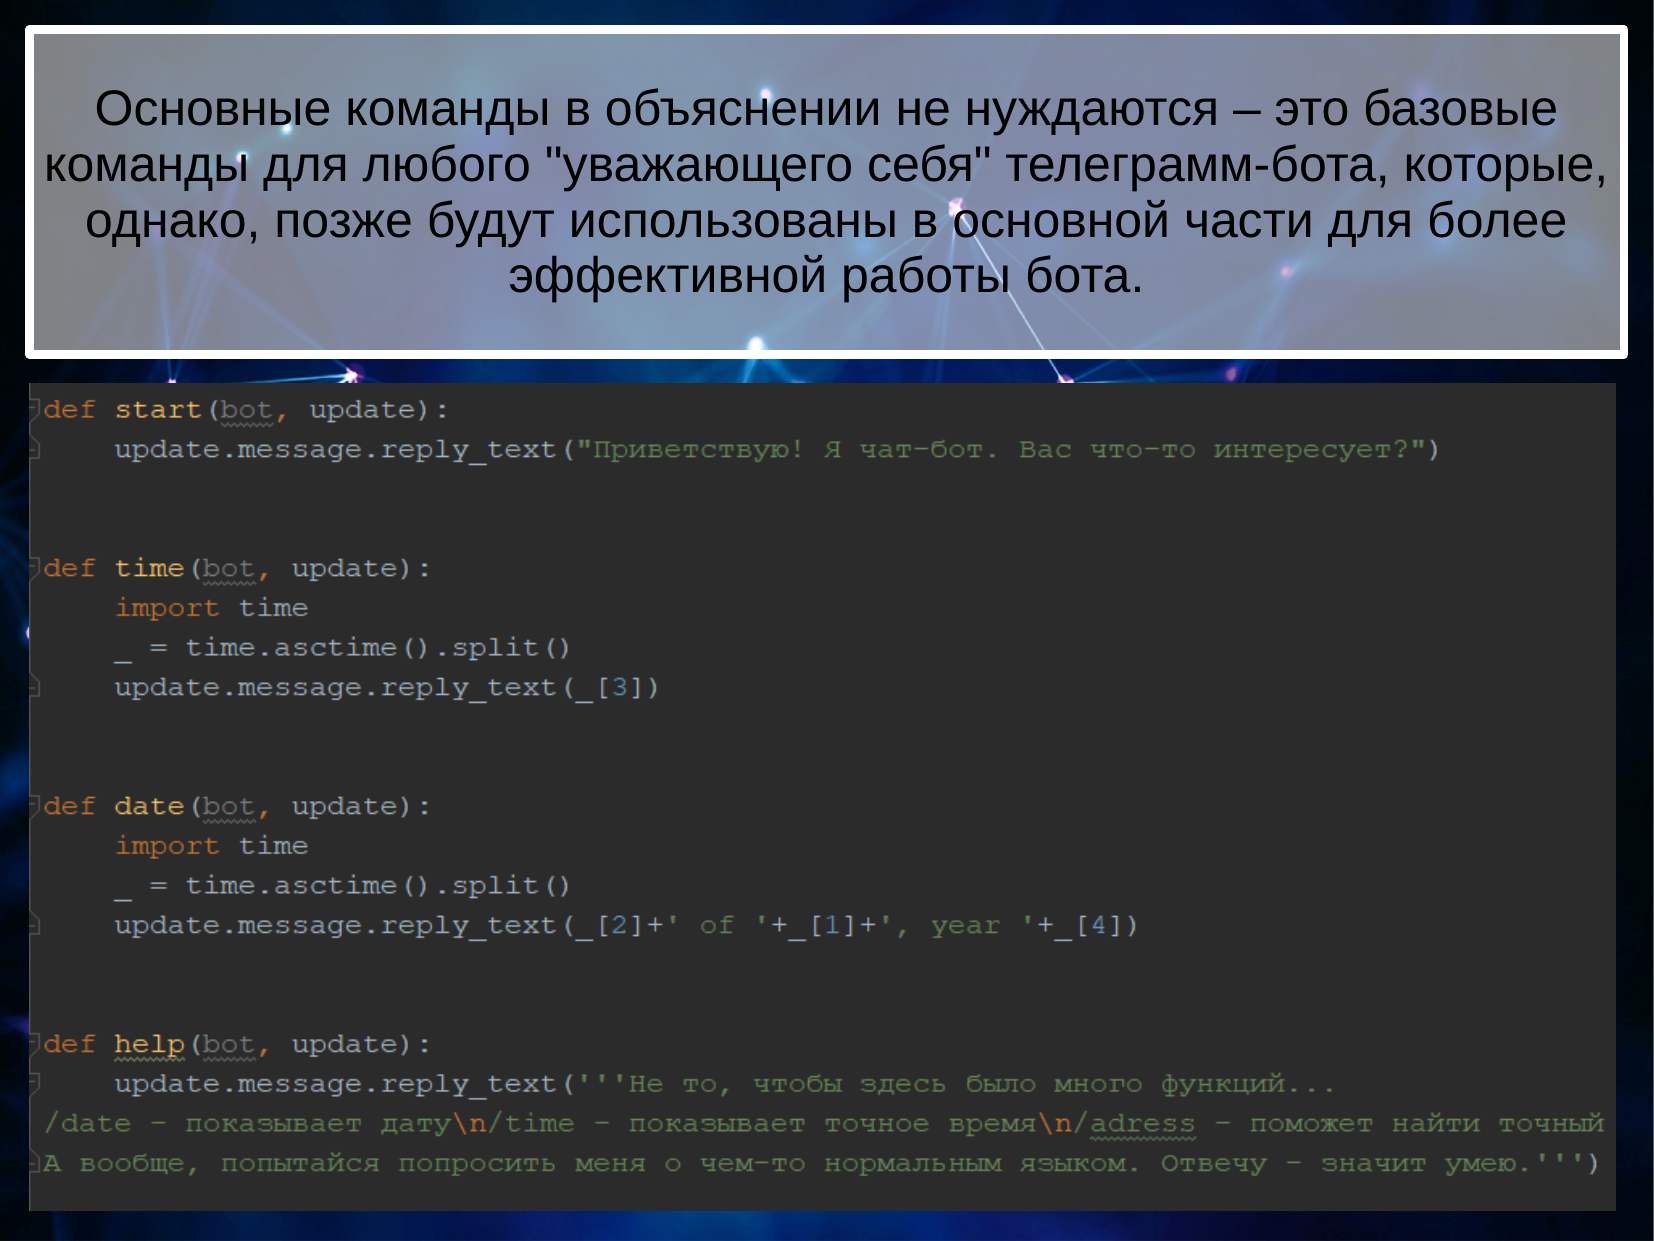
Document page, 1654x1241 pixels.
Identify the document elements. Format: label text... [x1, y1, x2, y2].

picture [0, 0, 1654, 1241]
title Основные команды в объяснении не нуждаются – это базовые команды для любого "уважающего себя" телеграмм-бота, которые, однако, позже будут использованы в основной части для более эффективной работы бота. [29, 29, 1625, 355]
